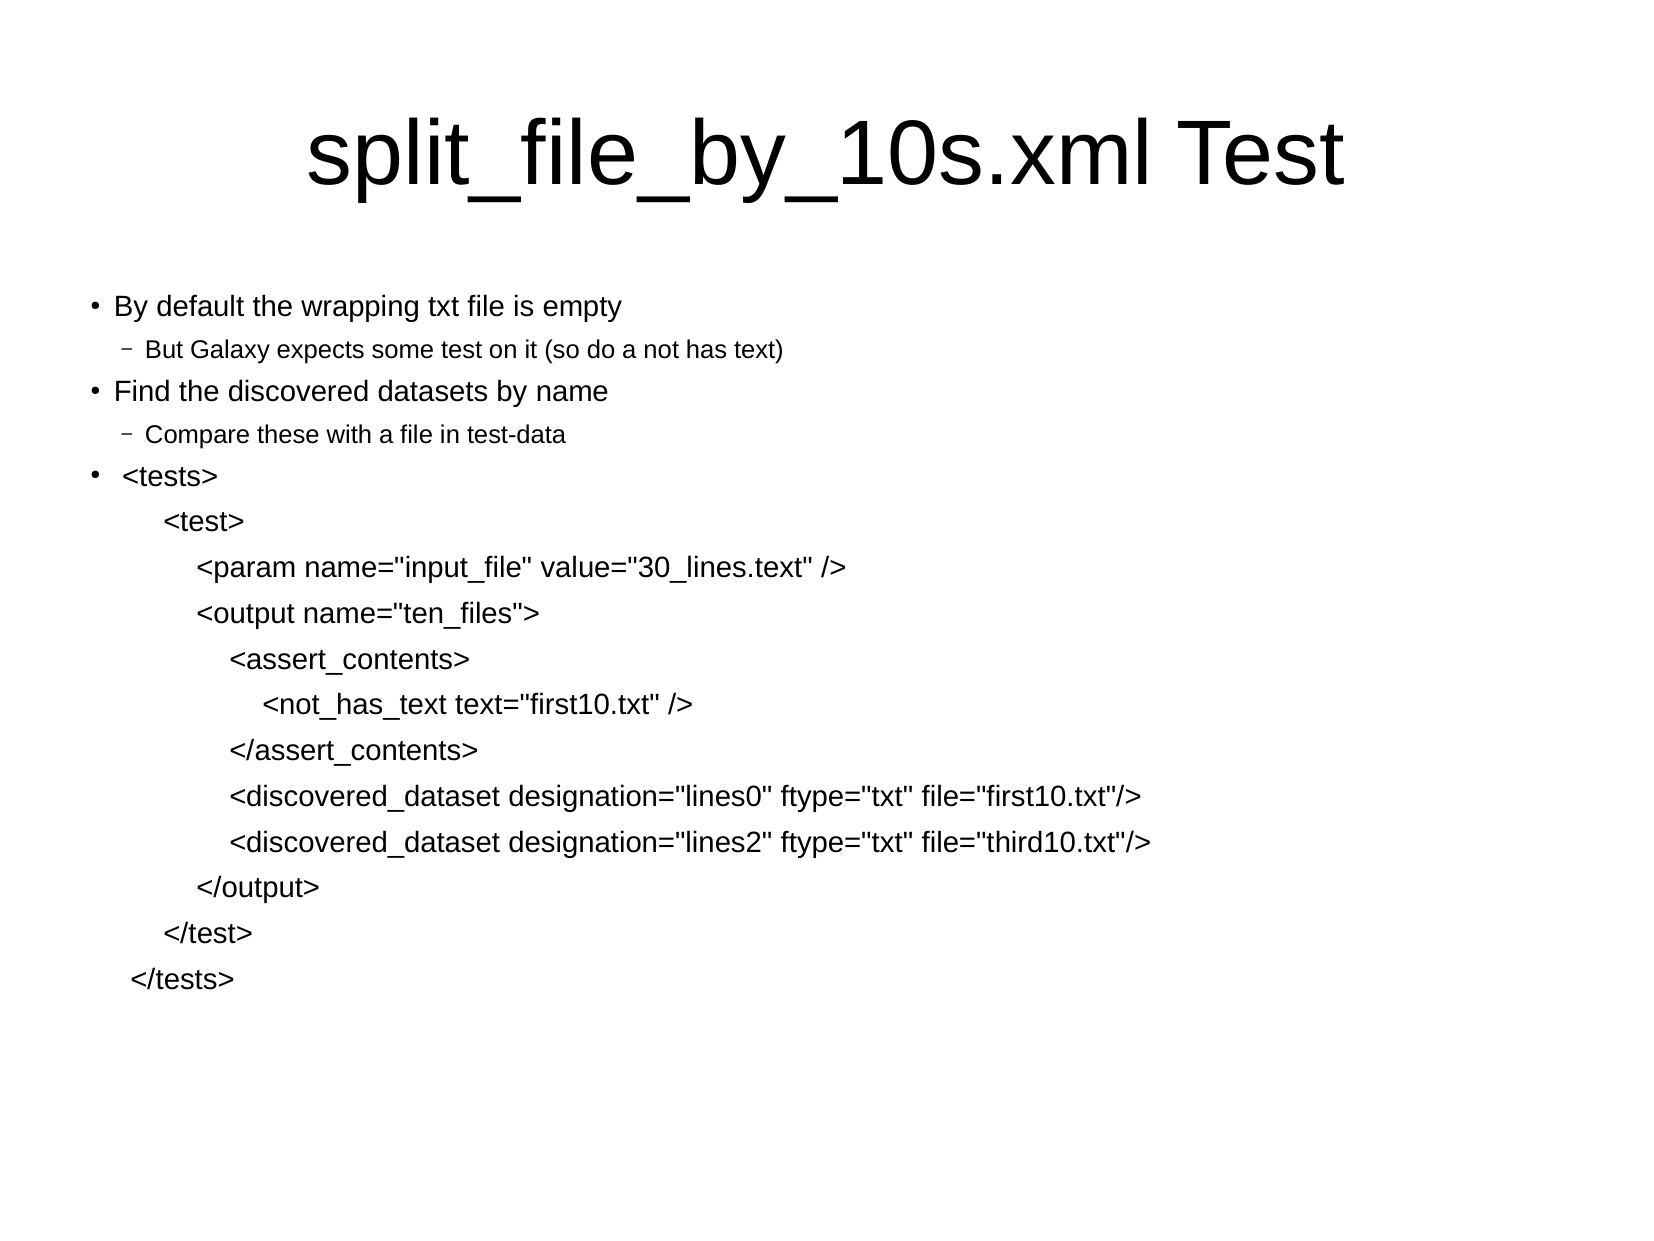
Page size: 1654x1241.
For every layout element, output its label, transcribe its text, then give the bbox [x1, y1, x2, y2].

title split_file_by_10s.xml Test [82, 49, 1571, 257]
list By default the wrapping txt file is empty But Galaxy expects some test on it (so do a not has text) Find the discovered datasets by name Compare these with a file in test-data <tests> <test> <param name="input_file" value="30_lines.text" /> <output name="ten_files"> <assert_contents> <not_has_text text="first10.txt" /> </assert_contents> <discovered_dataset designation="lines0" ftype="txt" file="first10.txt"/> <discovered_dataset designation="lines2" ftype="txt" file="third10.txt"/> </output> </test> </tests> [82, 290, 1571, 1010]
